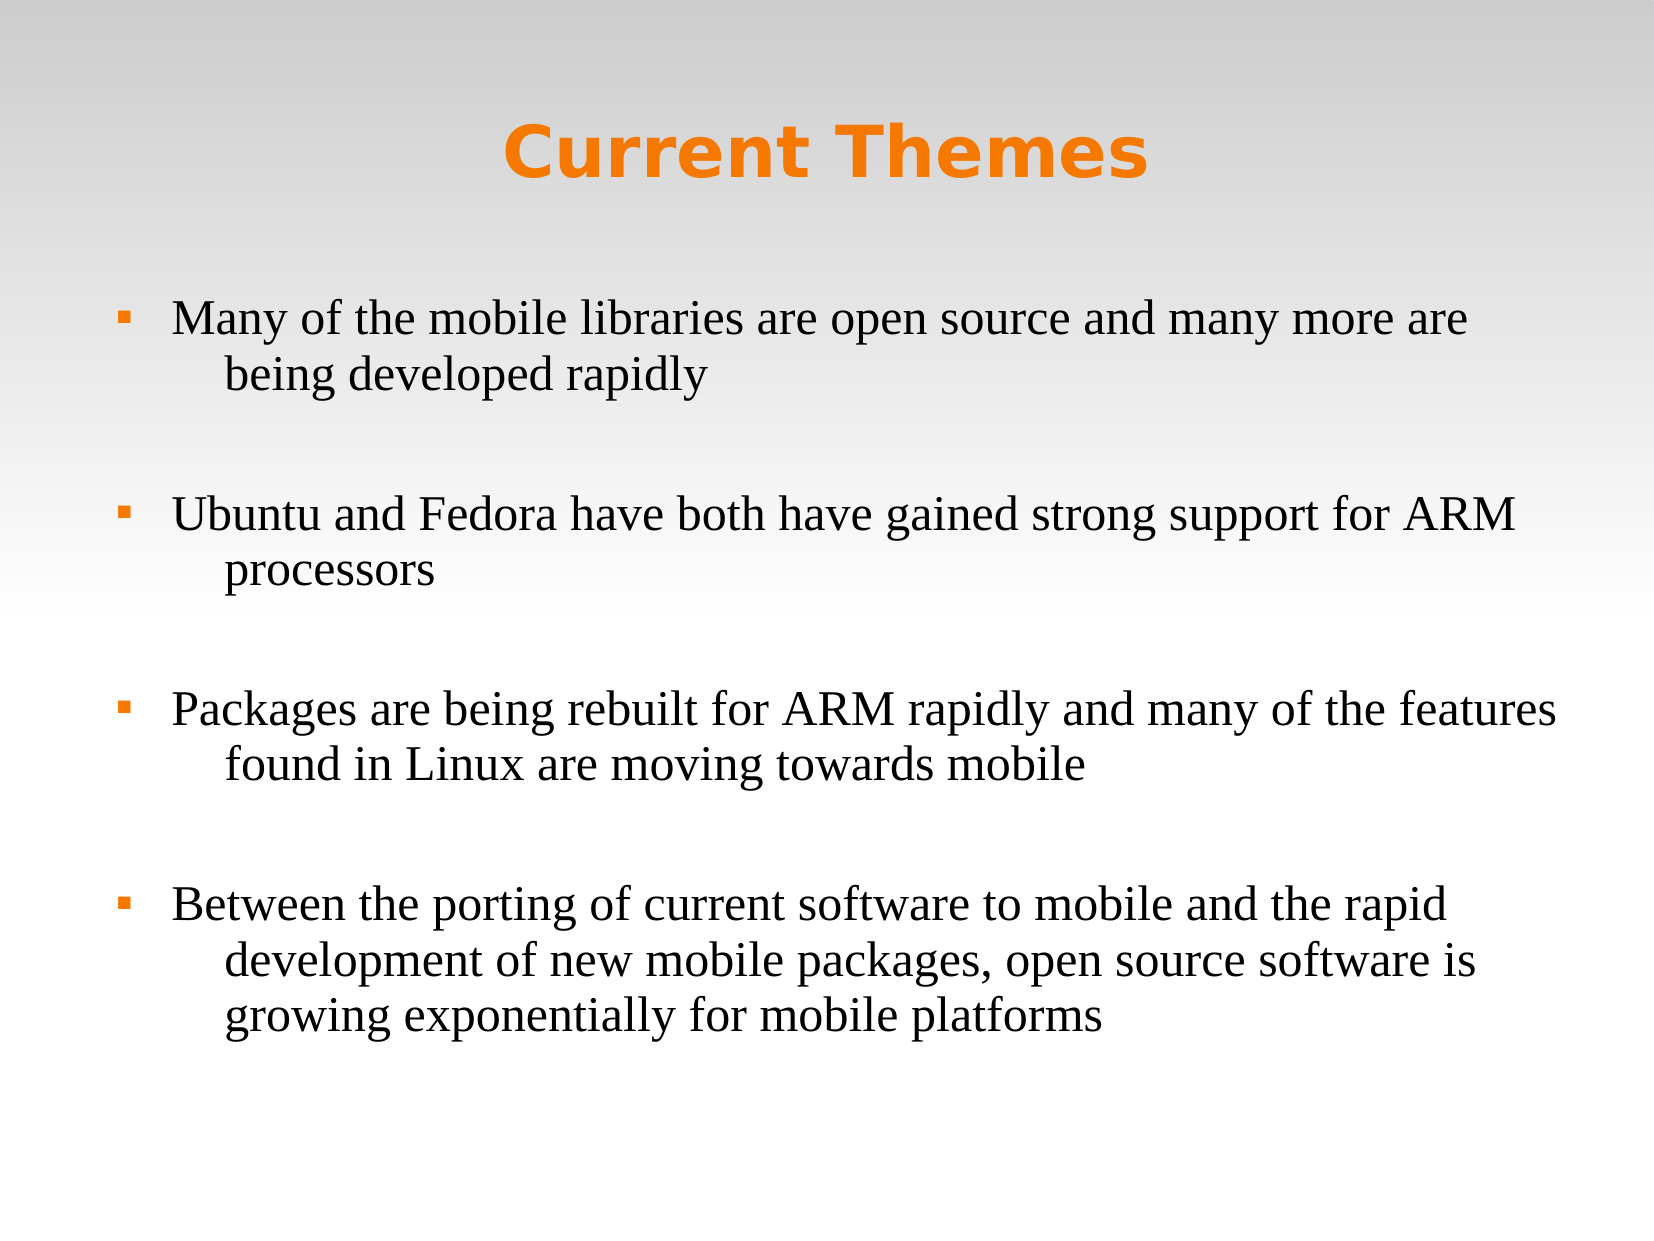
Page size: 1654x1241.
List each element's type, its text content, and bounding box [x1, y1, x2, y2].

title Current Themes [82, 49, 1571, 257]
list Many of the mobile libraries are open source and many more are being developed rapidly Ubuntu and Fedora have both have gained strong support for ARM processors Packages are being rebuilt for ARM rapidly and many of the features found in Linux are moving towards mobile Between the porting of current software to mobile and the rapid development of new mobile packages, open source software is growing exponentially for mobile platforms [82, 290, 1571, 1109]
